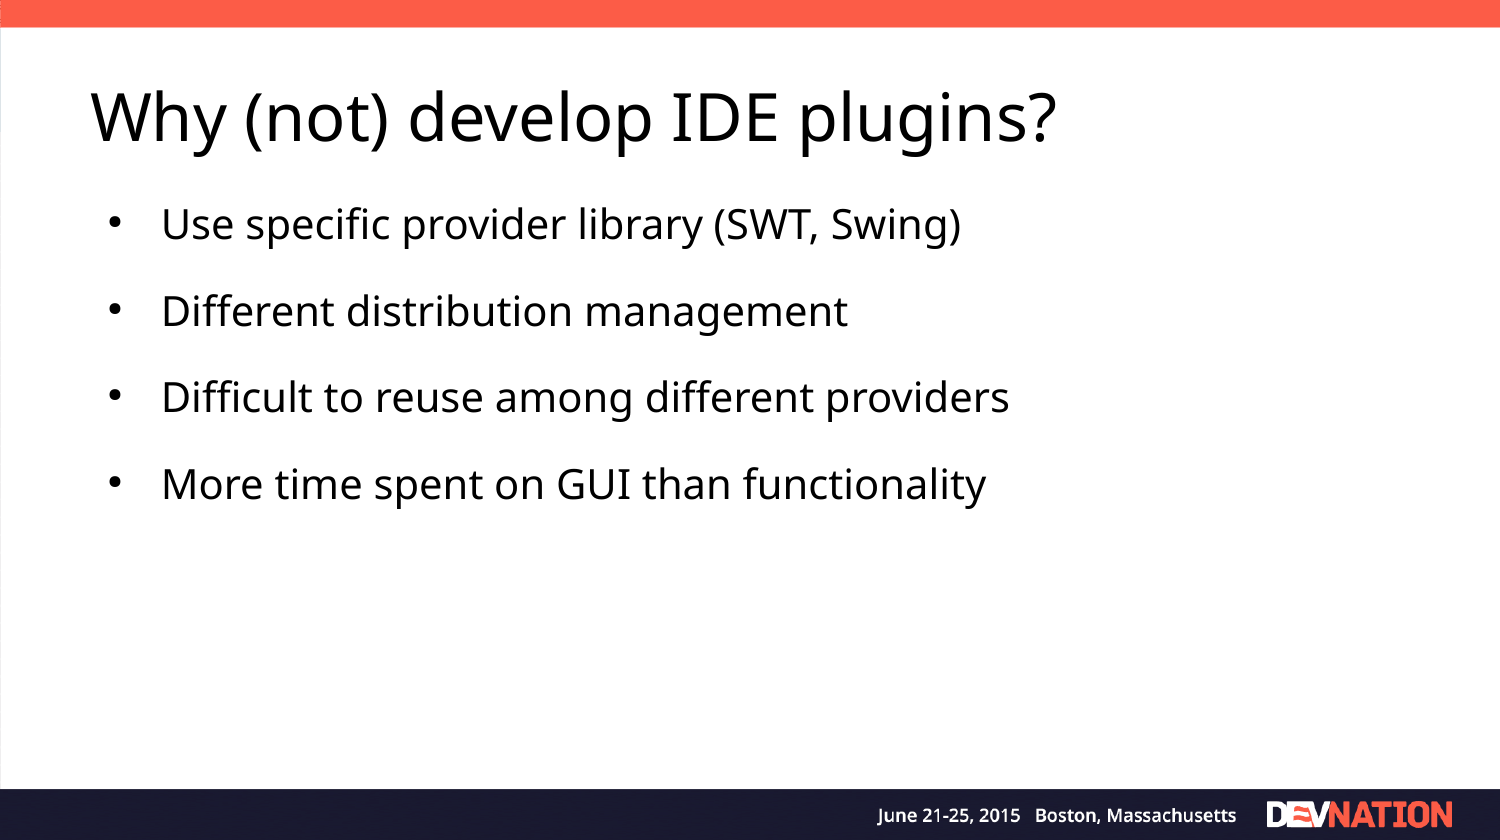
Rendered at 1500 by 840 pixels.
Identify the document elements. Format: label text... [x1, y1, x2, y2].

list Use specific provider library (SWT, Swing) Different distribution management Difficult to reuse among different providers More time spent on GUI than functionality [90, 194, 1441, 683]
picture [0, 0, 1500, 840]
title Why (not) develop IDE plugins? [90, 44, 1440, 186]
